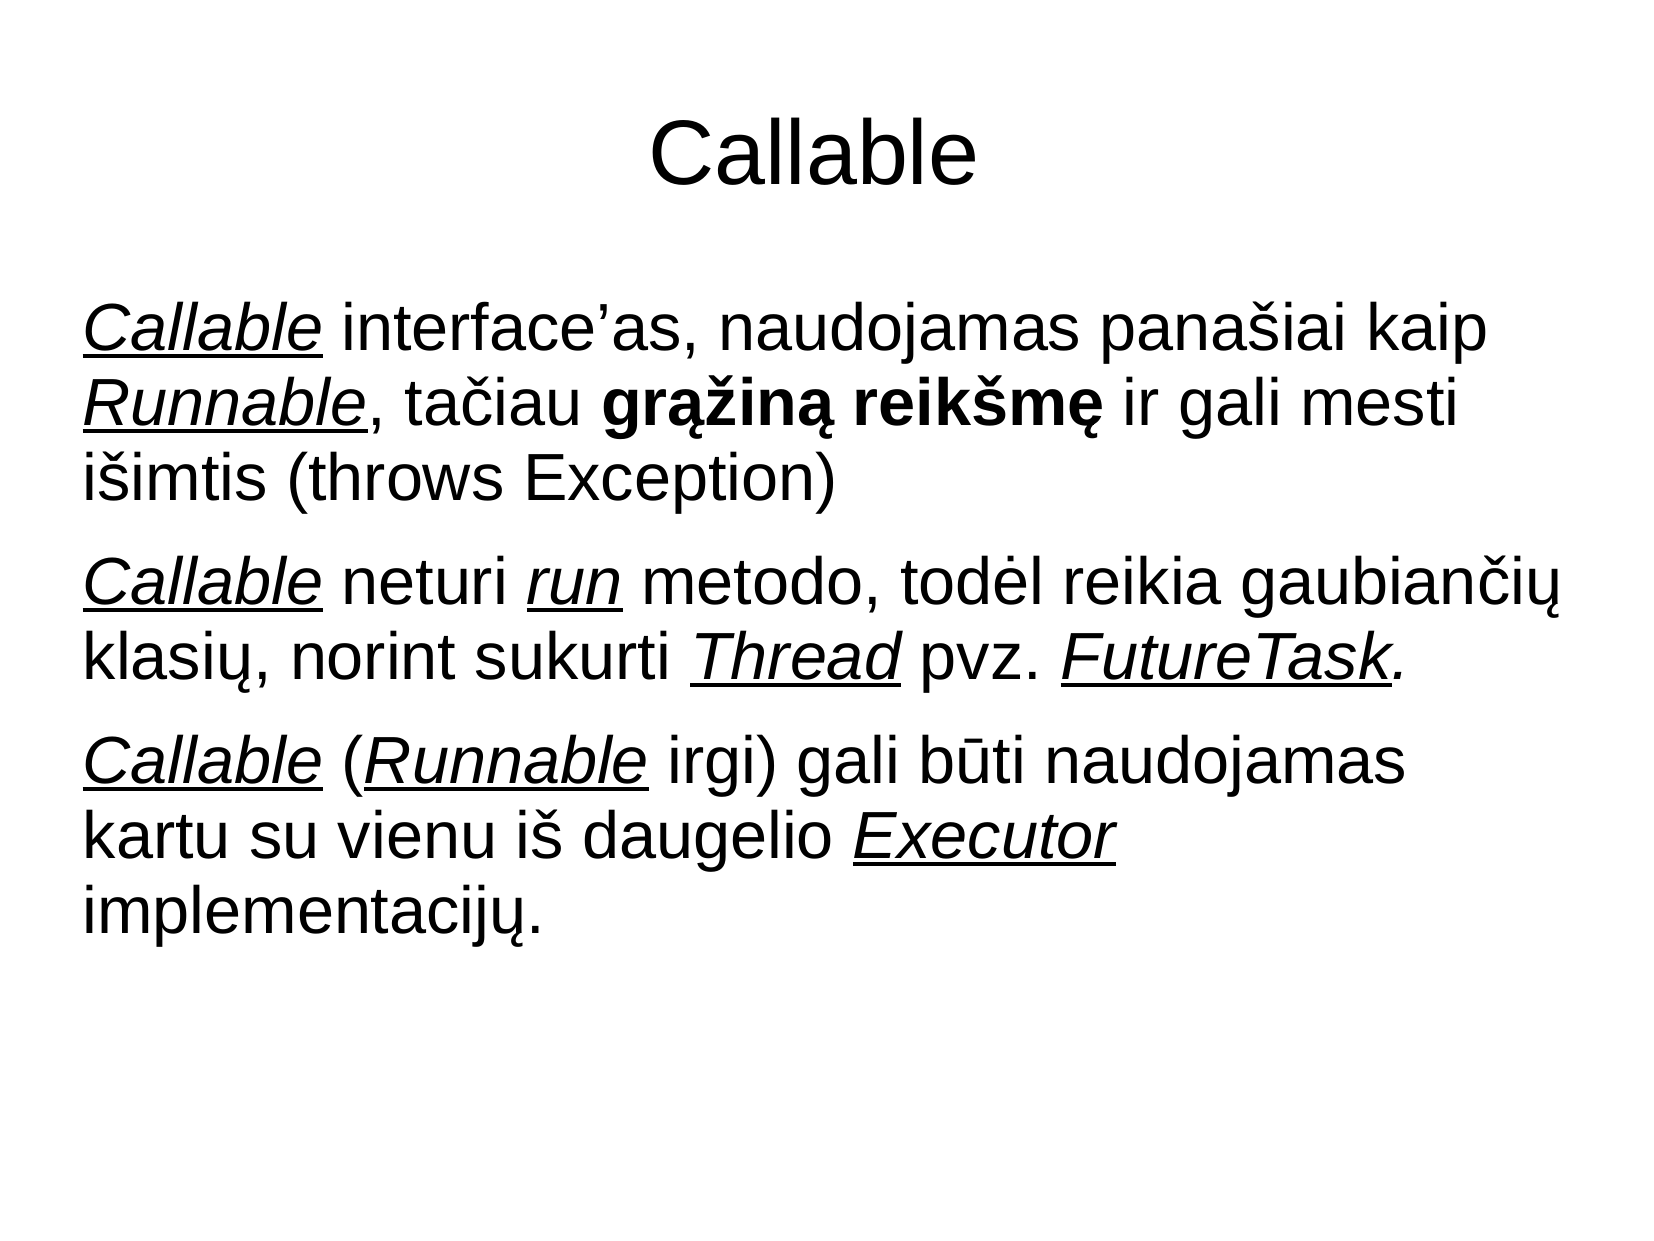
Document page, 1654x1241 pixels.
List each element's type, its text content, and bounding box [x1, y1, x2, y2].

list Callable interface’as, naudojamas panašiai kaip Runnable, tačiau grąžiną reikšmę ir gali mesti išimtis (throws Exception) Callable neturi run metodo, todėl reikia gaubiančių klasių, norint sukurti Thread pvz. FutureTask. Callable (Runnable irgi) gali būti naudojamas kartu su vienu iš daugelio Executor implementacijų. [82, 290, 1571, 1010]
title Callable [82, 49, 1571, 257]
